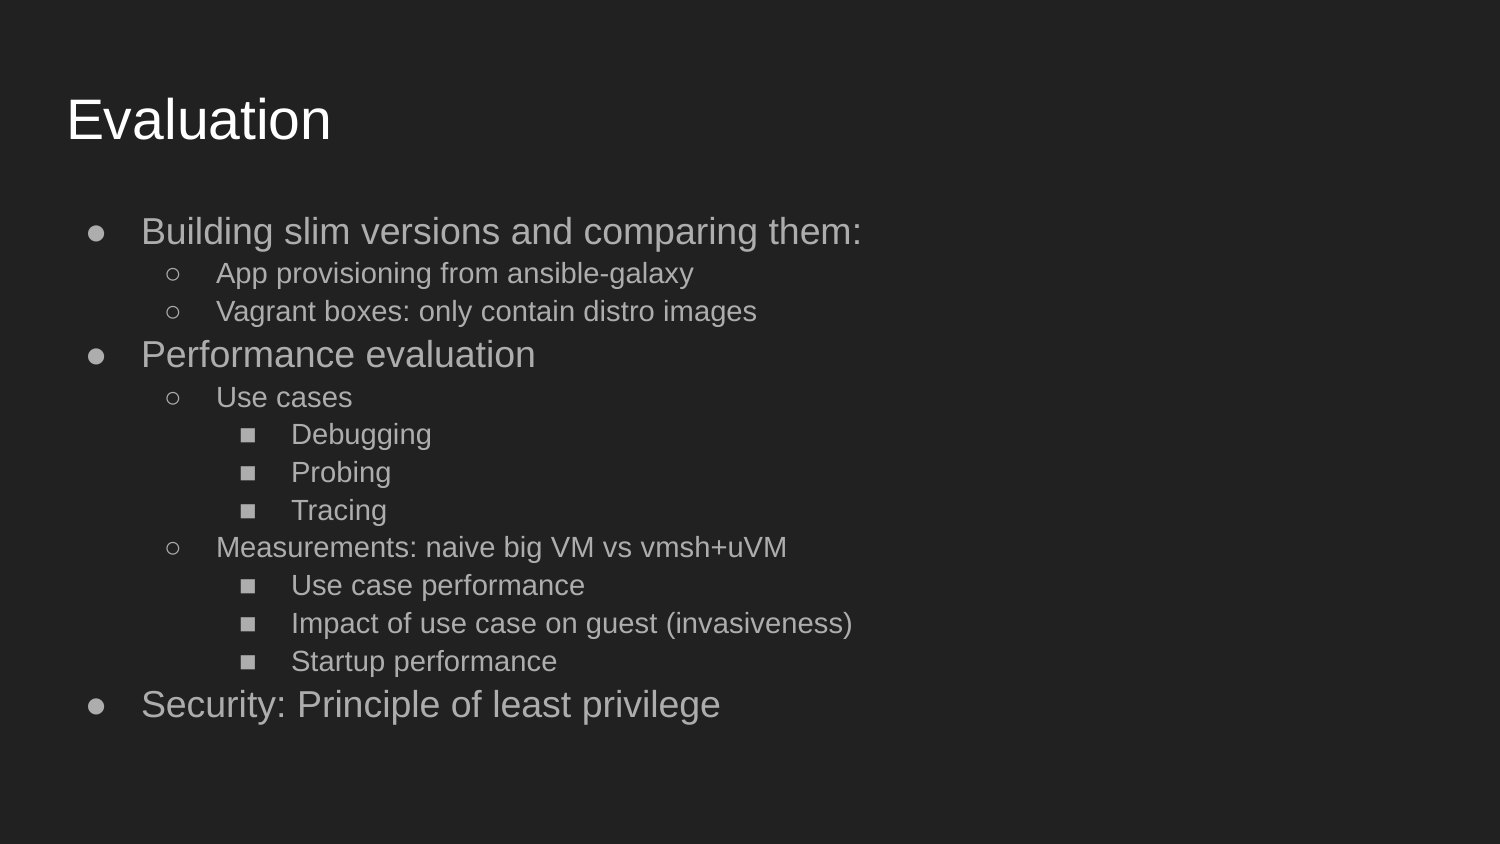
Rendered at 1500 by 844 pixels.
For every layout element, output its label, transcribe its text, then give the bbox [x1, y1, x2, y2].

title Evaluation [51, 72, 1449, 167]
list Building slim versions and comparing them: App provisioning from ansible-galaxy Vagrant boxes: only contain distro images Performance evaluation Use cases Debugging Probing Tracing Measurements: naive big VM vs vmsh+uVM Use case performance Impact of use case on guest (invasiveness) Startup performance Security: Principle of least privilege [51, 189, 1449, 750]
